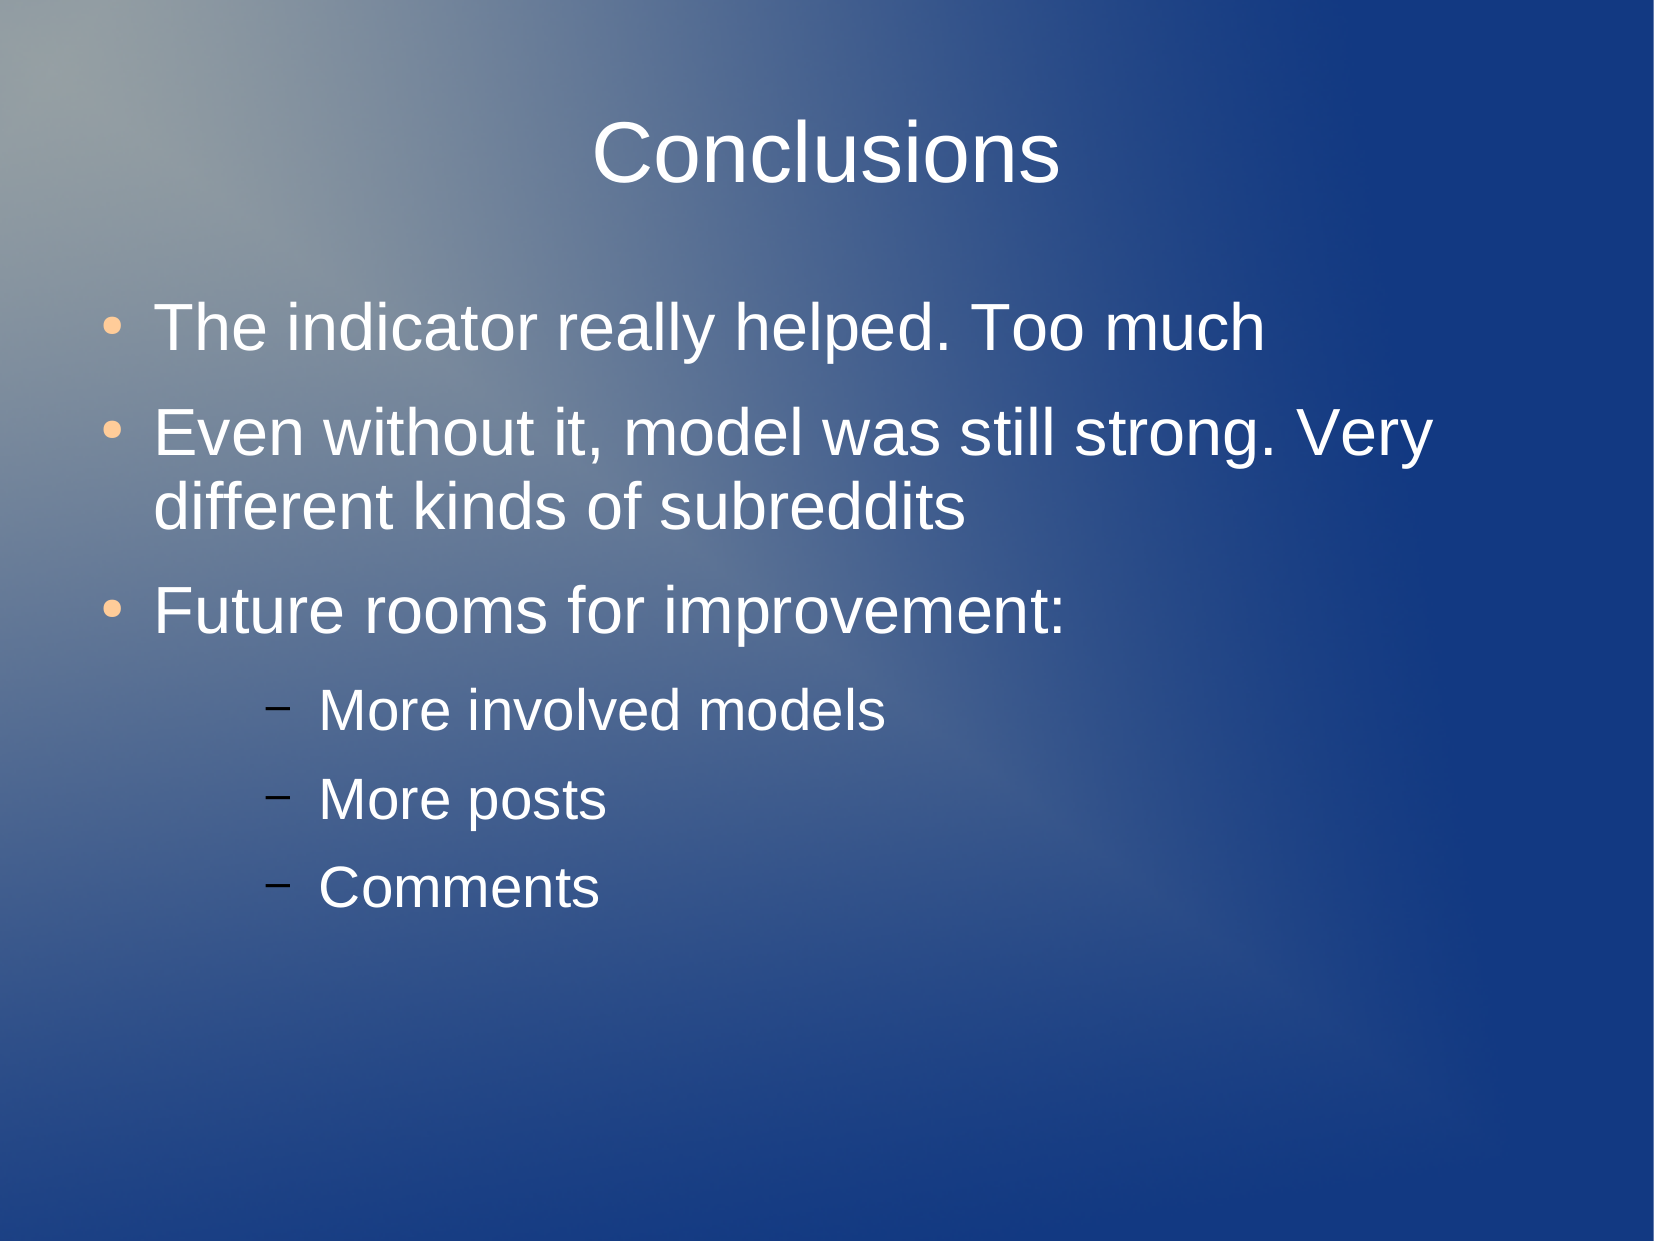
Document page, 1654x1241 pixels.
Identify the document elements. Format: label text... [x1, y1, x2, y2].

picture [0, 0, 1654, 1241]
title Conclusions [82, 49, 1571, 257]
list The indicator really helped. Too much Even without it, model was still strong. Very different kinds of subreddits Future rooms for improvement: More involved models More posts Comments [82, 290, 1571, 1109]
